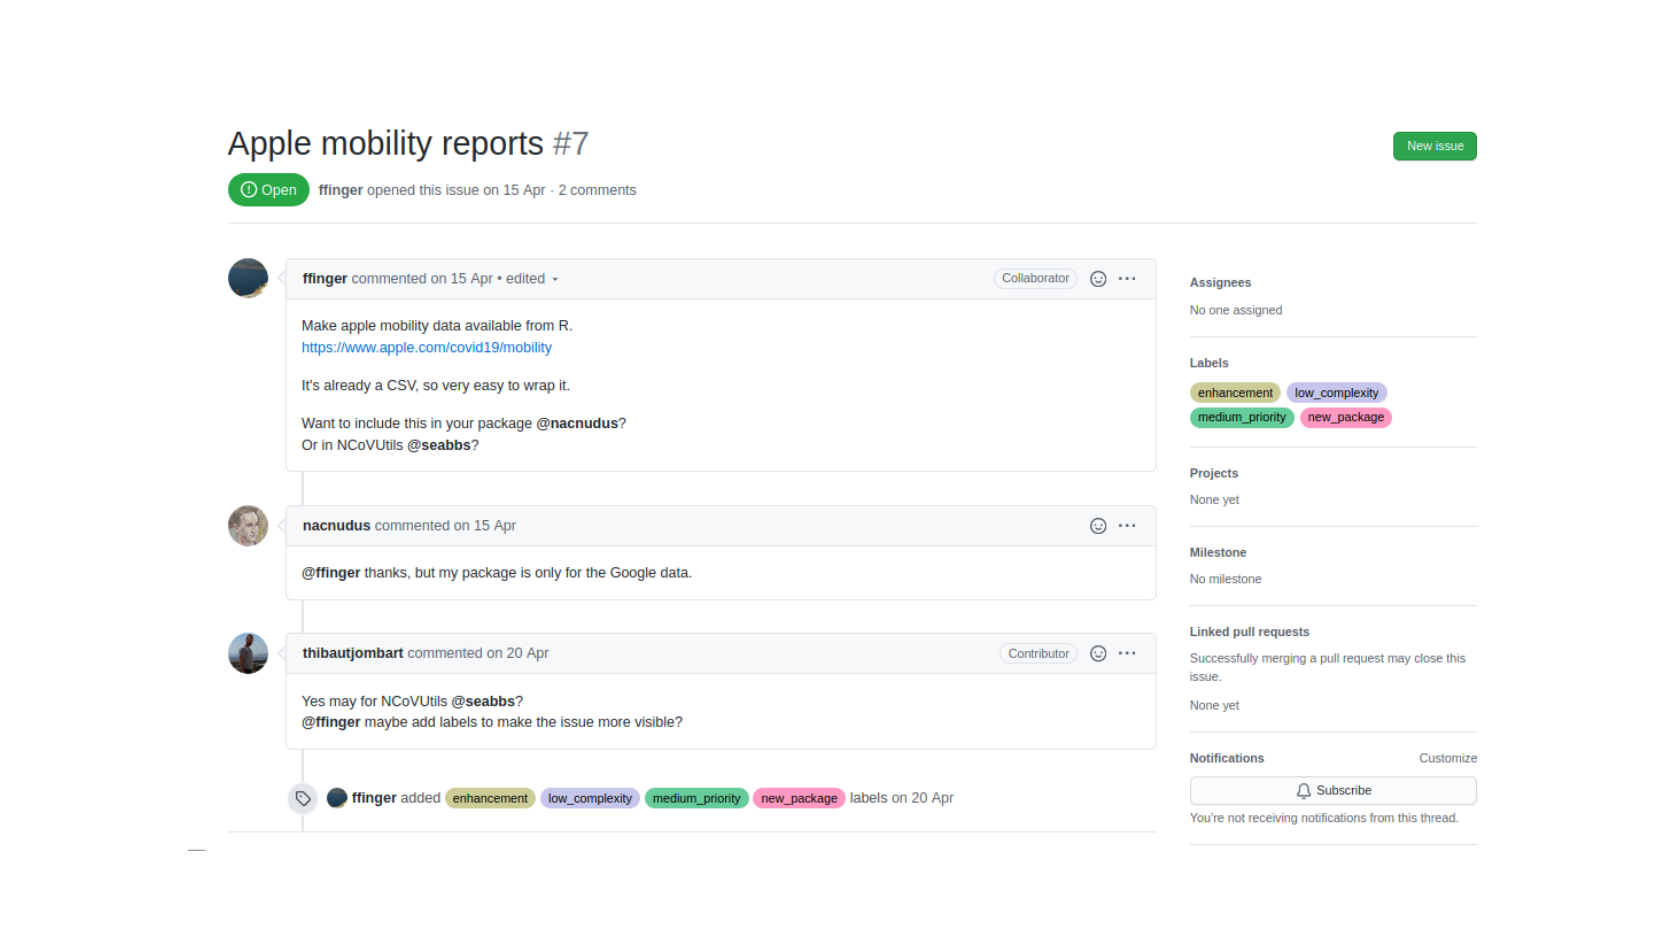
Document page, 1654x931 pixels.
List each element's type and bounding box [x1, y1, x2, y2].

picture [188, 110, 1515, 851]
